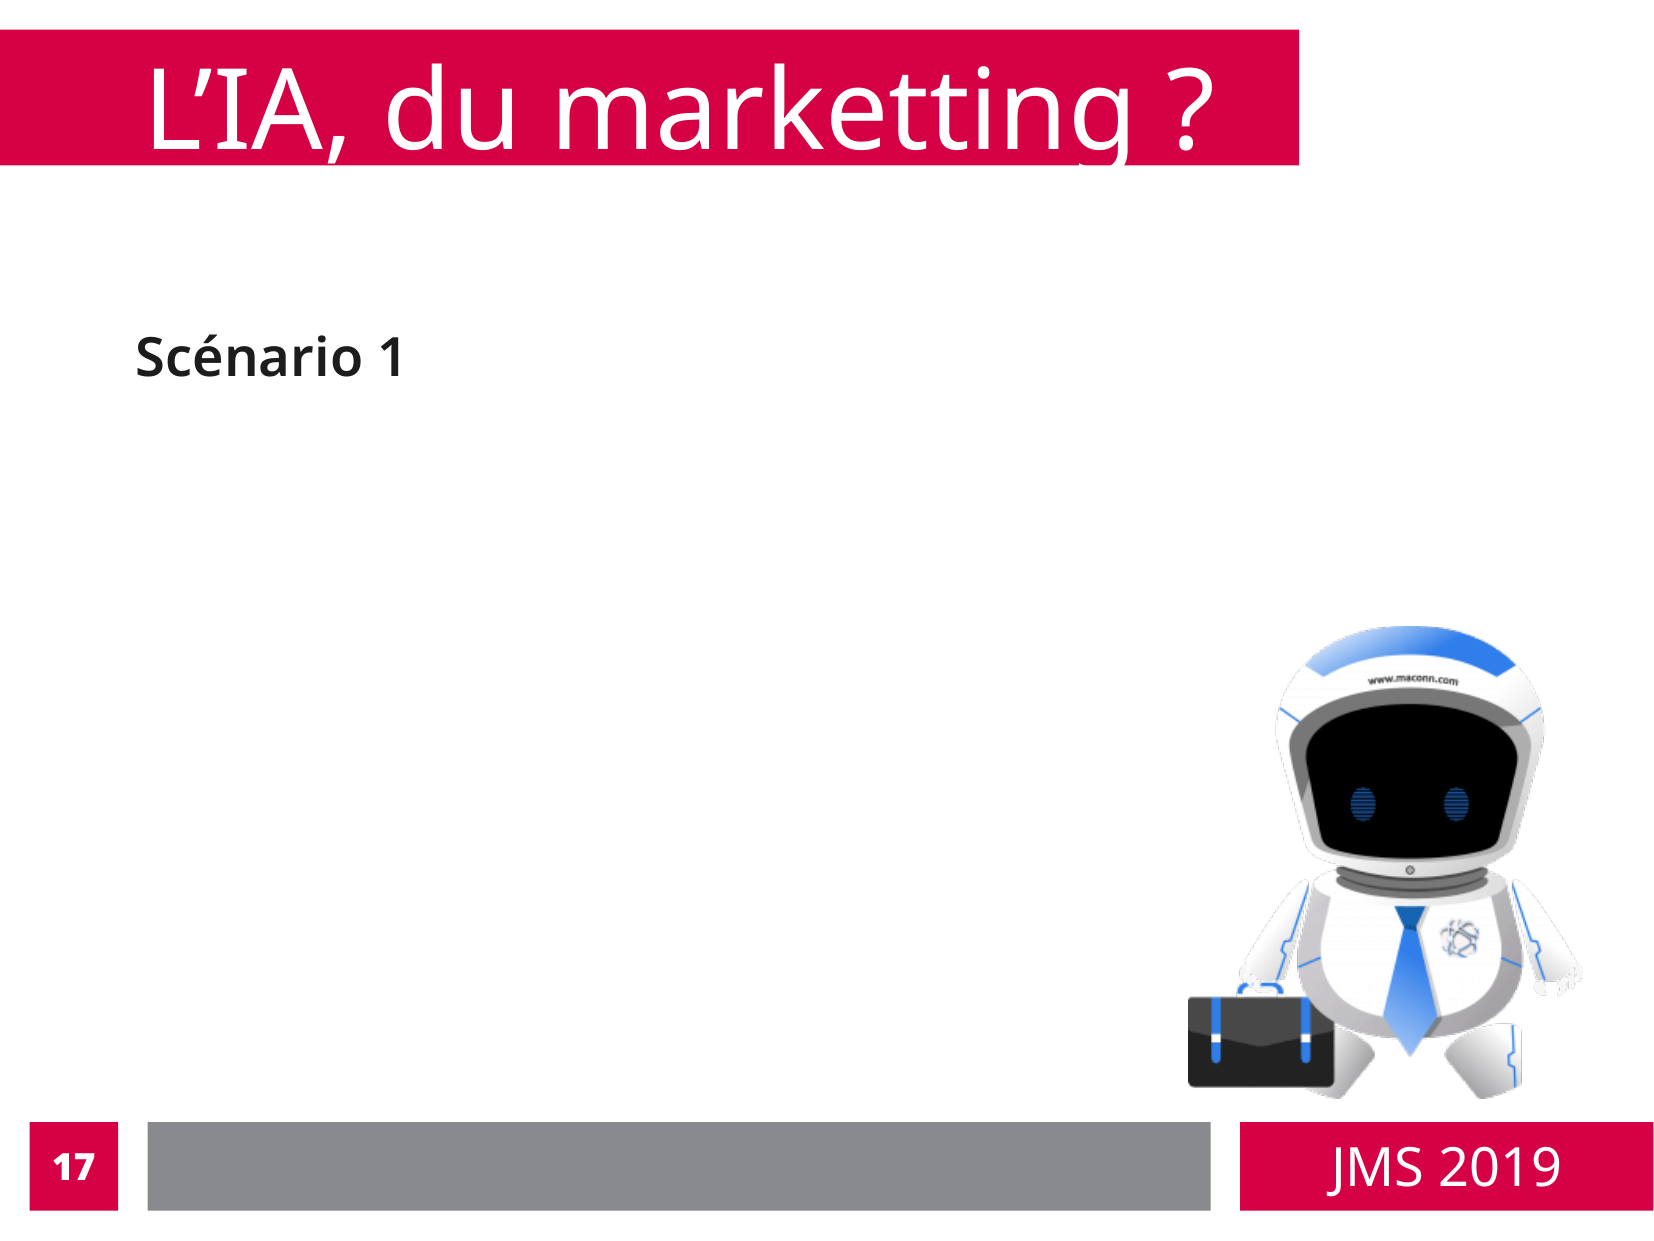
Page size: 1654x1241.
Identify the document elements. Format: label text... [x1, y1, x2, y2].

title L’IA, du marketting ? [0, 29, 1229, 178]
picture [1188, 626, 1583, 1099]
list Scénario 1 [100, 318, 1607, 1087]
